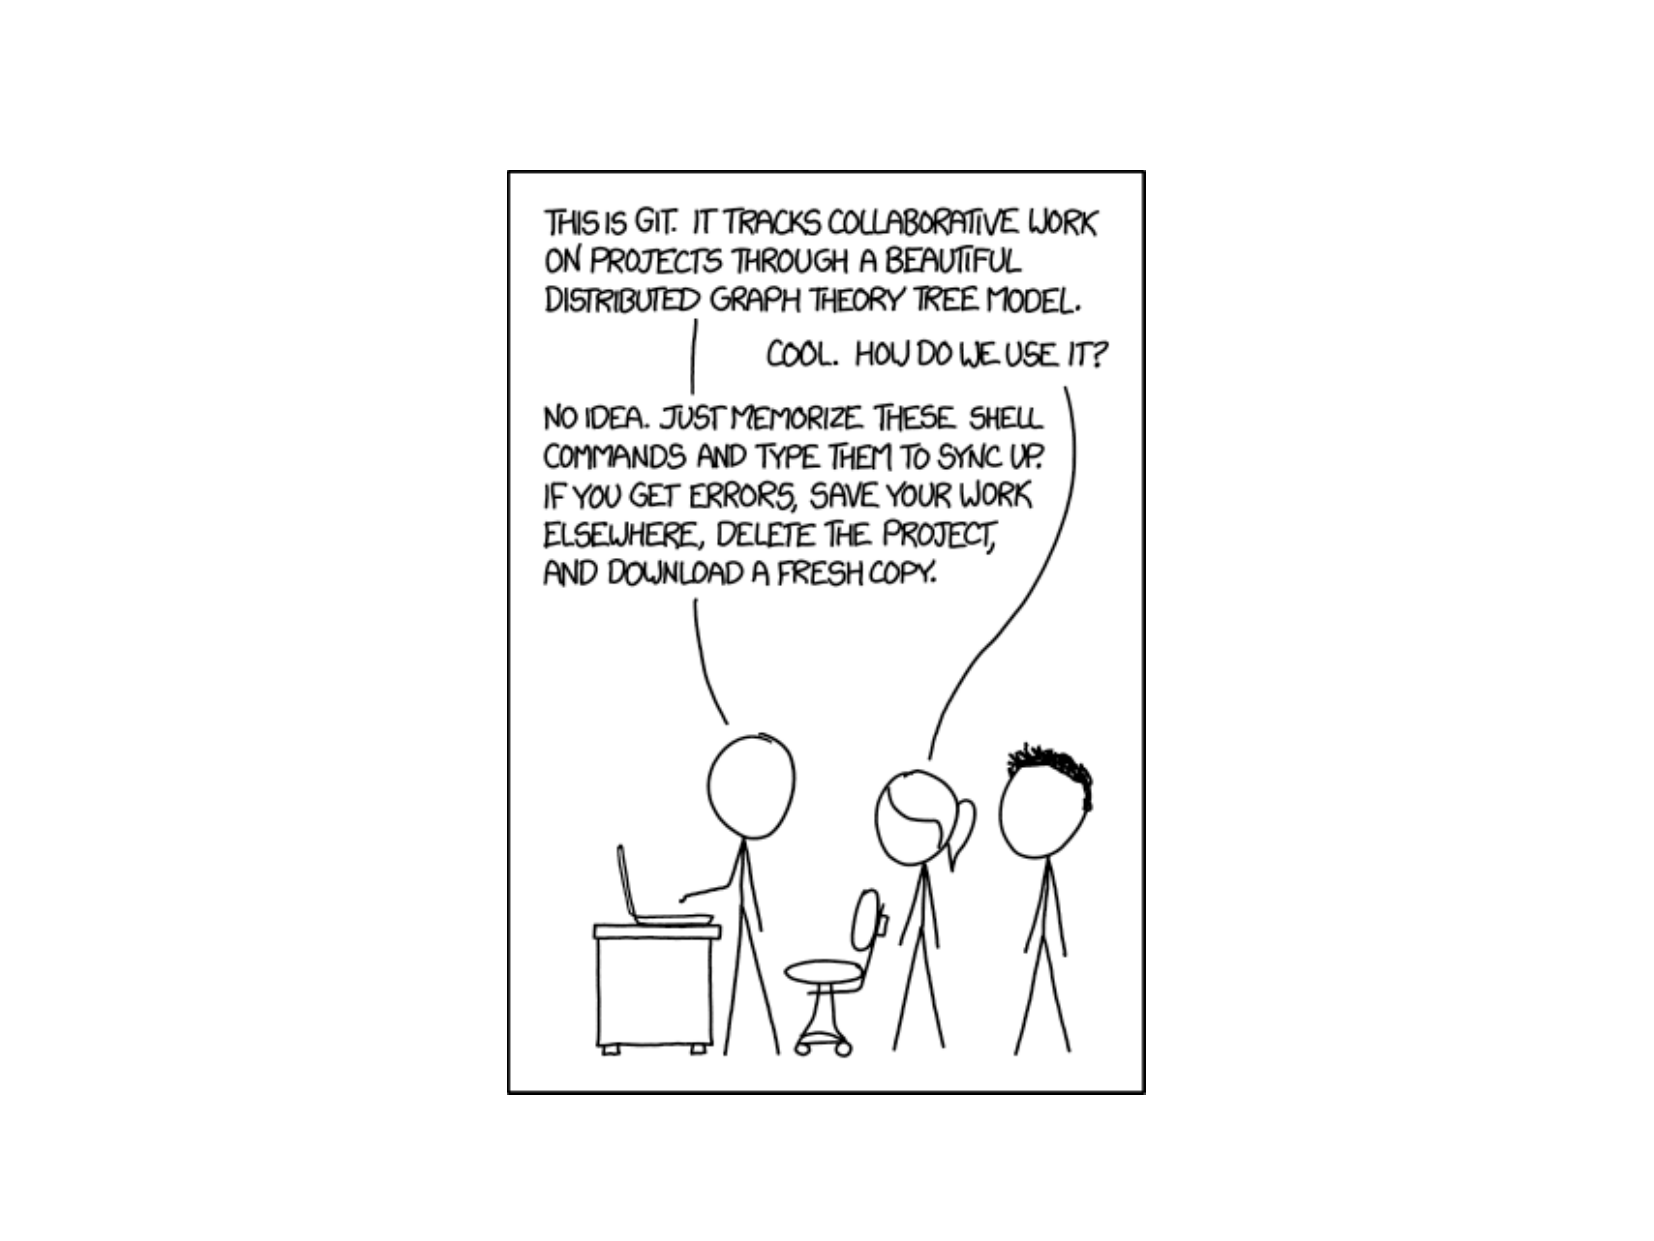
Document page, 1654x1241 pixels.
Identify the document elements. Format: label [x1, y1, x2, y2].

picture [507, 170, 1146, 1096]
